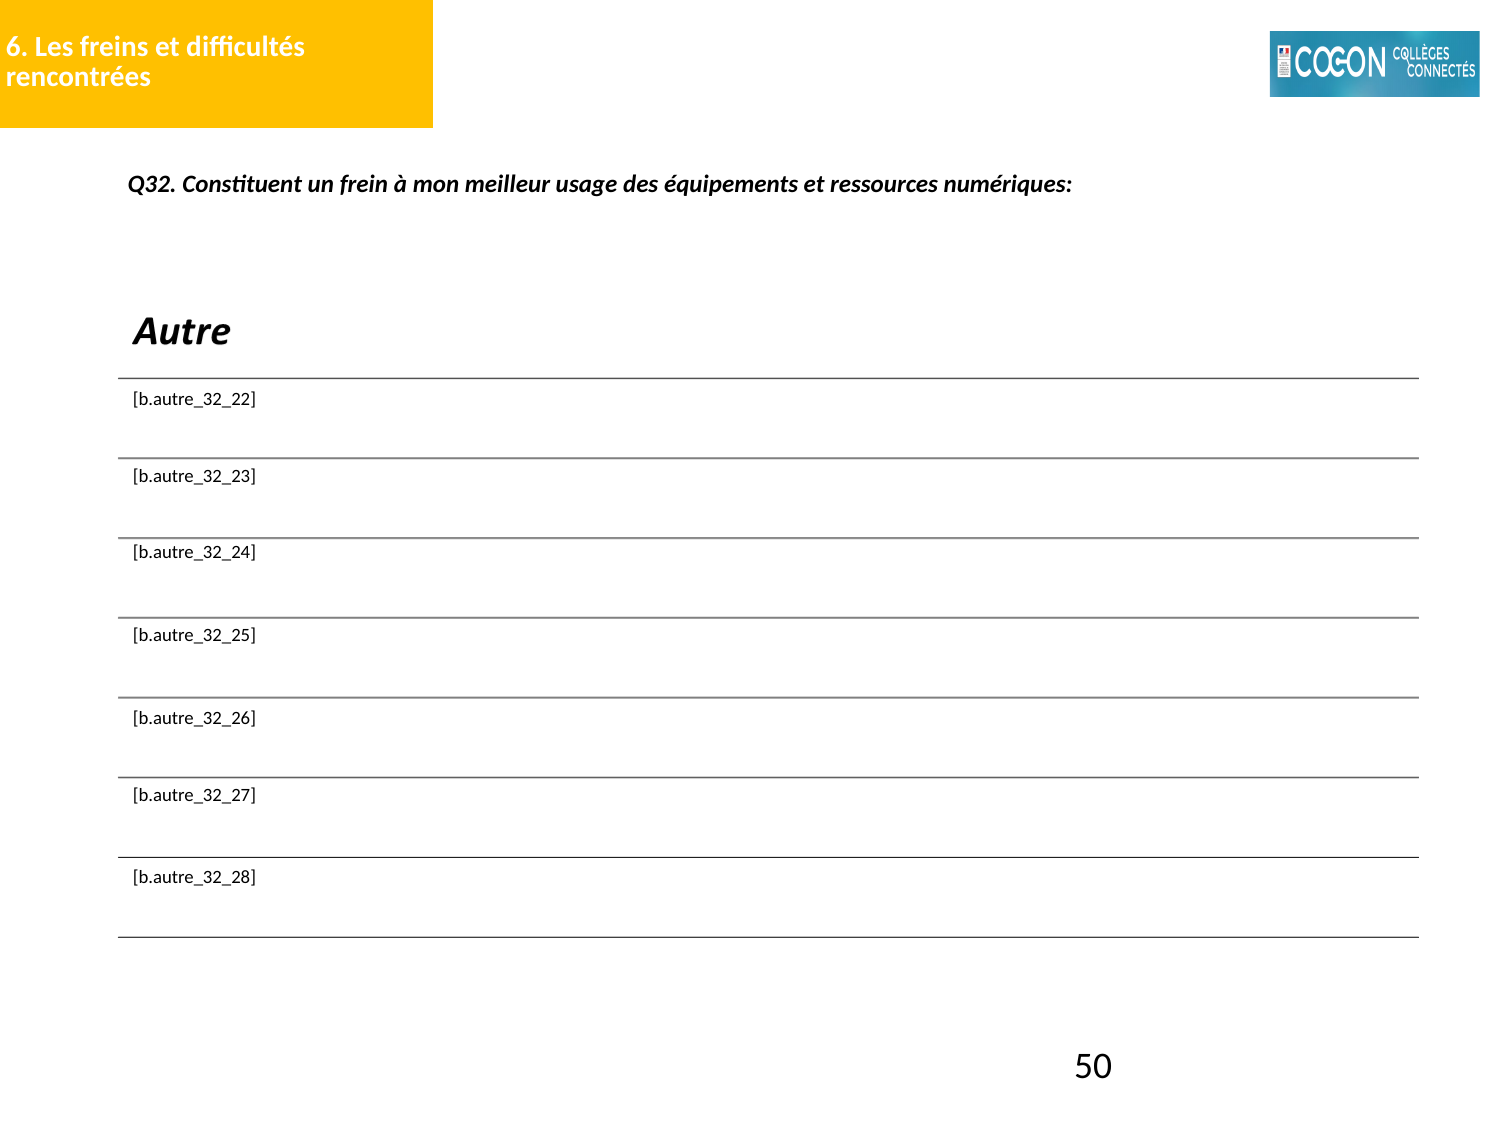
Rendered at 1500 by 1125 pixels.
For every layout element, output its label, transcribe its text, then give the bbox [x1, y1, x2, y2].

text_box [b.autre_32_25] [118, 620, 1419, 697]
text_box [b.autre_32_27] [118, 779, 1419, 857]
text_box [b.autre_32_22] [118, 383, 1419, 460]
picture [108, 292, 1419, 939]
picture [1269, 31, 1480, 97]
text_box [b.autre_32_24] [118, 537, 1419, 615]
text_box 6. Les freins et difficultés rencontrées [0, 0, 433, 128]
text_box [b.autre_32_23] [118, 460, 1419, 537]
text_box <numéro> [1059, 1042, 1397, 1103]
text_box [b.autre_32_26] [118, 702, 1419, 779]
text_box Q32. Constituent un frein à mon meilleur usage des équipements et ressources numériques: [112, 166, 1407, 209]
text_box [b.autre_32_28] [118, 862, 1419, 940]
